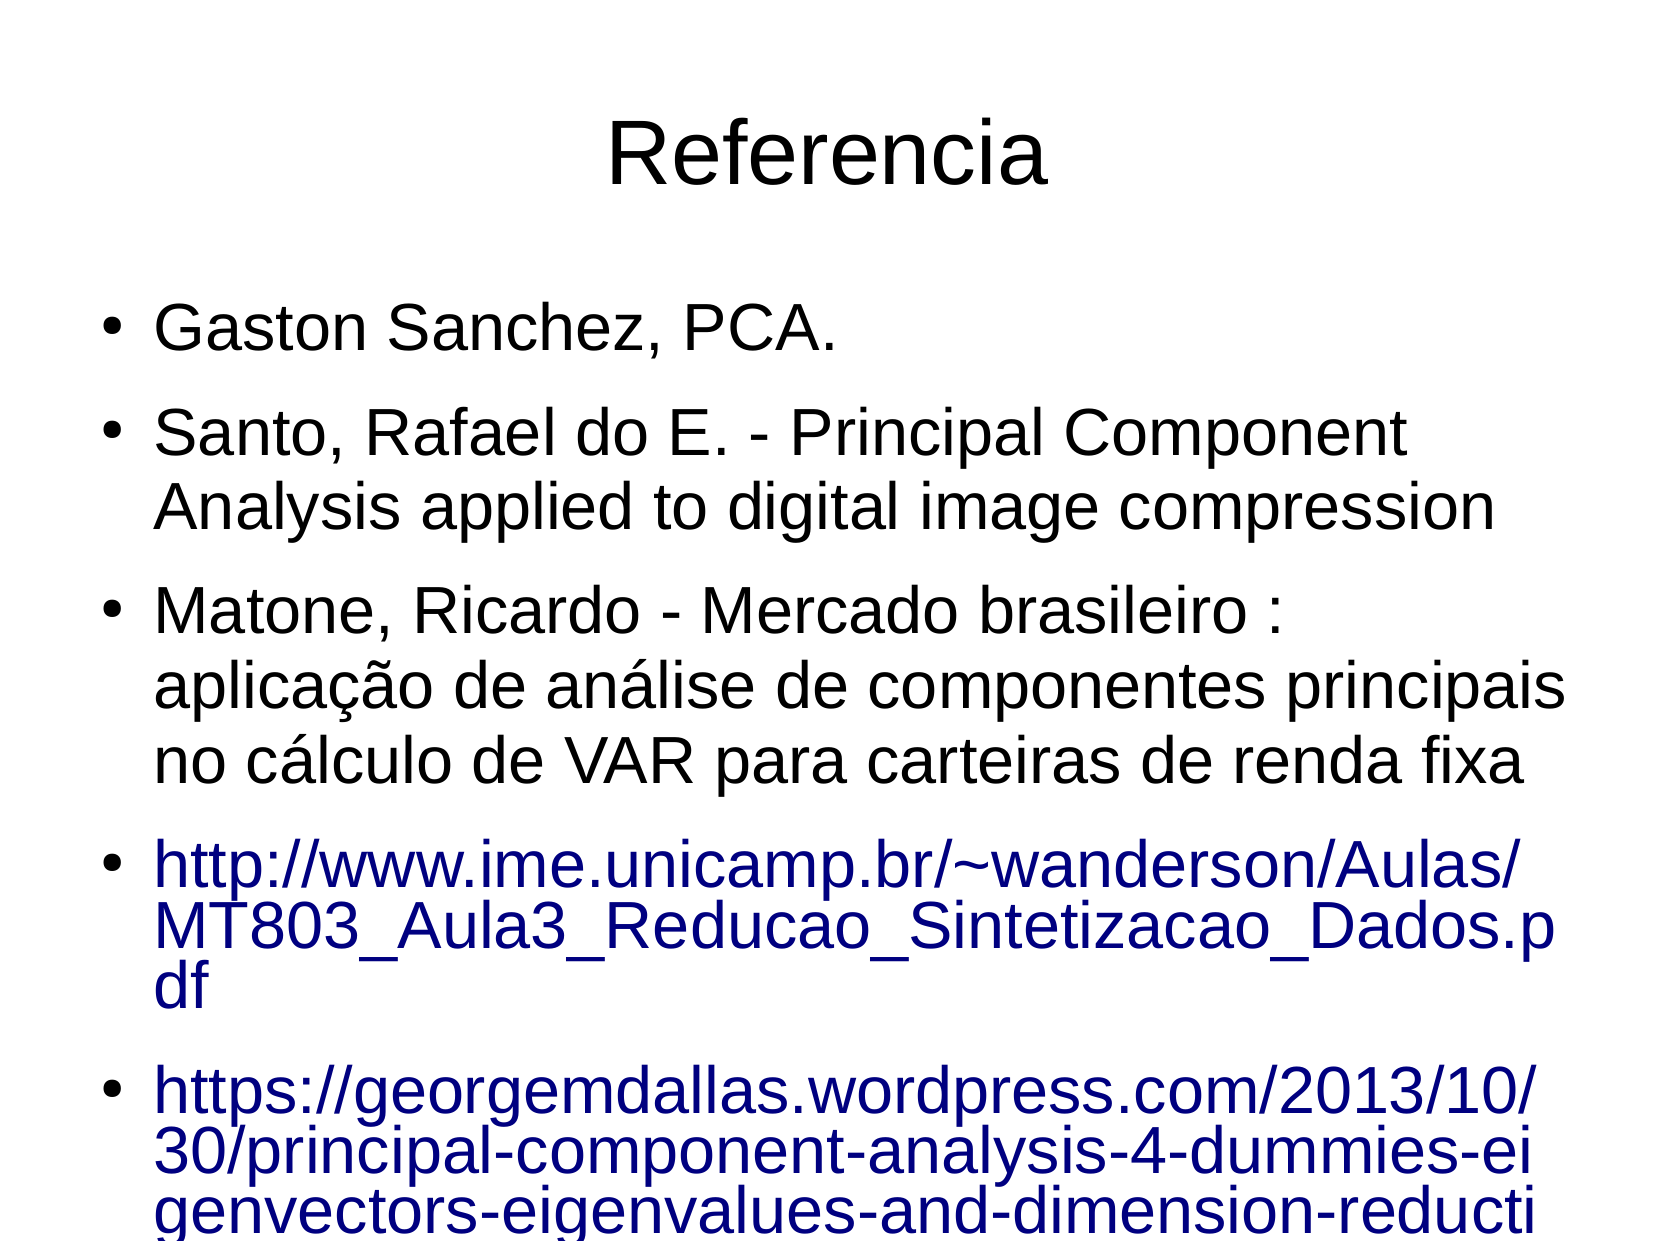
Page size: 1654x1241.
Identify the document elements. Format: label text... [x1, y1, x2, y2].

title Referencia [82, 49, 1571, 257]
list Gaston Sanchez, PCA. Santo, Rafael do E. - Principal Component Analysis applied to digital image compression Matone, Ricardo - Mercado brasileiro : aplicação de análise de componentes principais no cálculo de VAR para carteiras de renda fixa http://www.ime.unicamp.br/~wanderson/Aulas/MT803_Aula3_Reducao_Sintetizacao_Dados.pdf https://georgemdallas.wordpress.com/2013/10/30/principal-component-analysis-4-dummies-eigenvectors-eigenvalues-and-dimension-reduction/ [82, 290, 1571, 1010]
